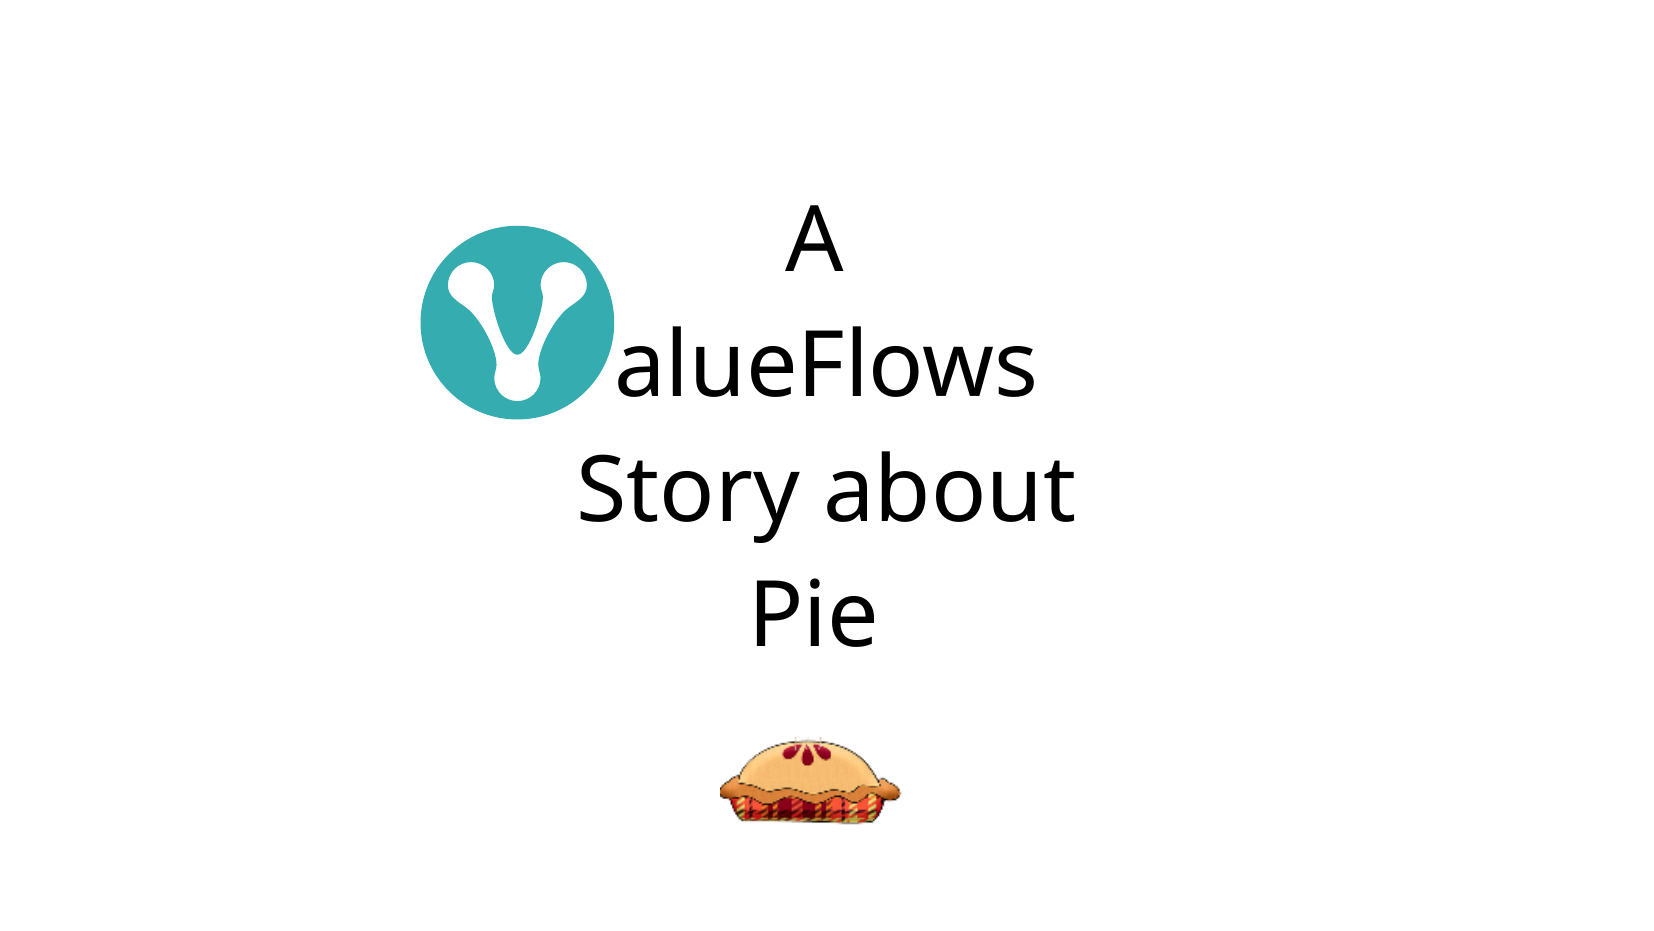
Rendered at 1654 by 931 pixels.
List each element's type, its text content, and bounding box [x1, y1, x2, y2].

picture [419, 225, 616, 421]
picture [720, 737, 903, 826]
title A alueFlows Story about Pie [82, 30, 1571, 818]
